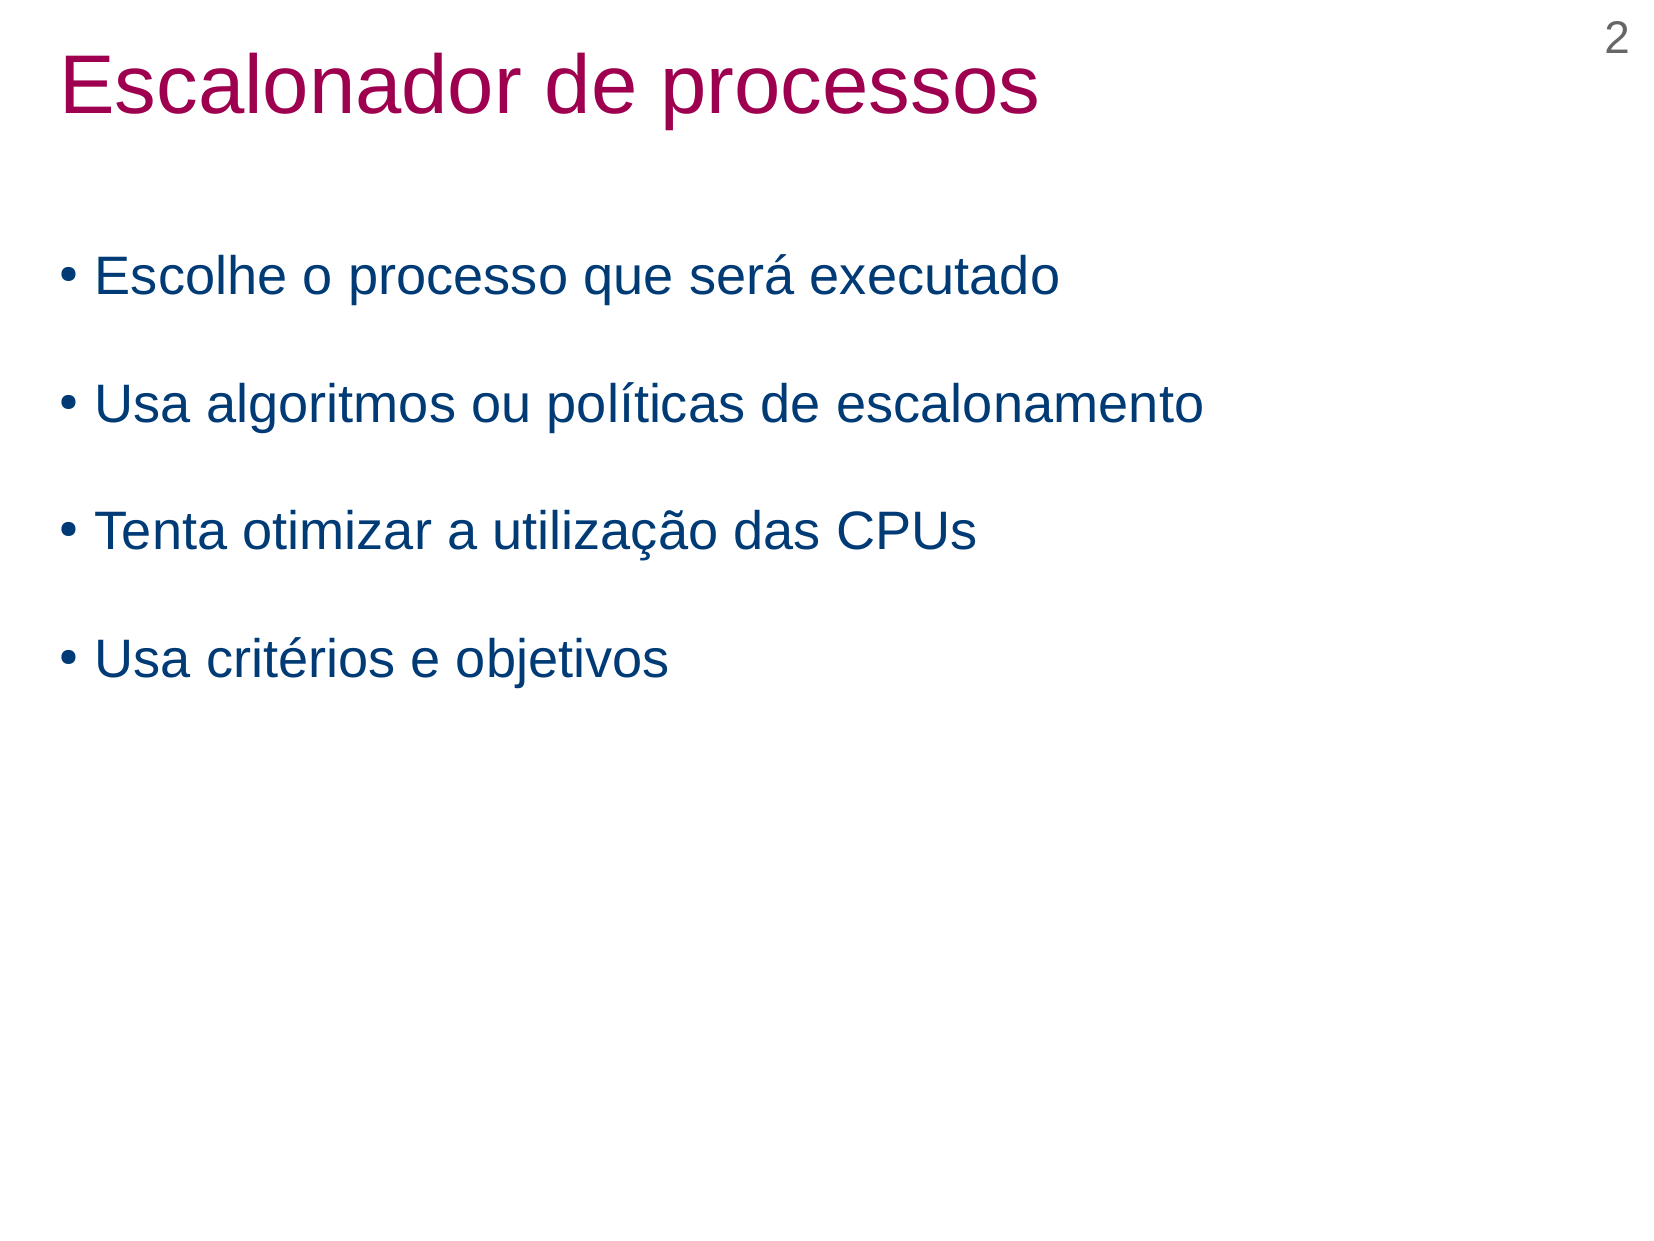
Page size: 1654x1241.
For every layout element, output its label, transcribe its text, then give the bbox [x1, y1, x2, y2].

title Escalonador de processos [59, 29, 1595, 148]
list Escolhe o processo que será executado Usa algoritmos ou políticas de escalonamento Tenta otimizar a utilização das CPUs Usa critérios e objetivos [59, 236, 1595, 1211]
